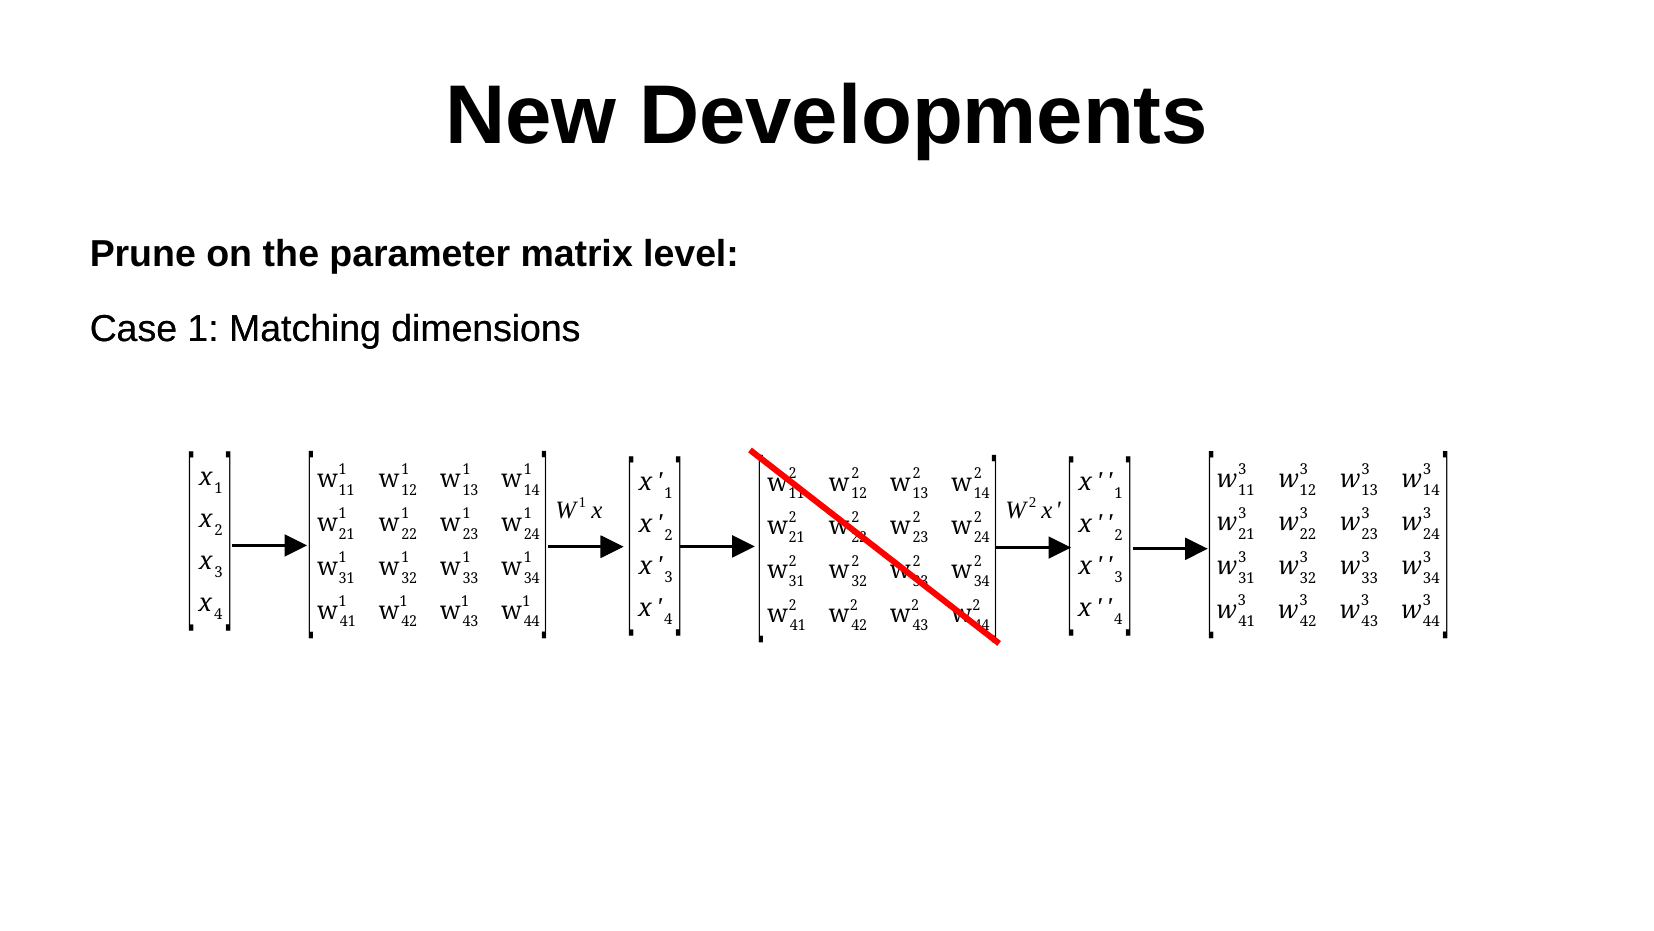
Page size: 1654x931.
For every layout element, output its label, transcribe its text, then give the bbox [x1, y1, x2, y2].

chart [627, 455, 683, 638]
chart [757, 461, 993, 644]
chart [1207, 450, 1450, 640]
chart [187, 450, 233, 633]
chart [307, 450, 609, 640]
chart [761, 453, 1133, 639]
title New Developments [82, 37, 1571, 193]
text_box Prune on the parameter matrix level: [75, 225, 950, 300]
text_box Case 1: Matching dimensions [75, 300, 950, 390]
